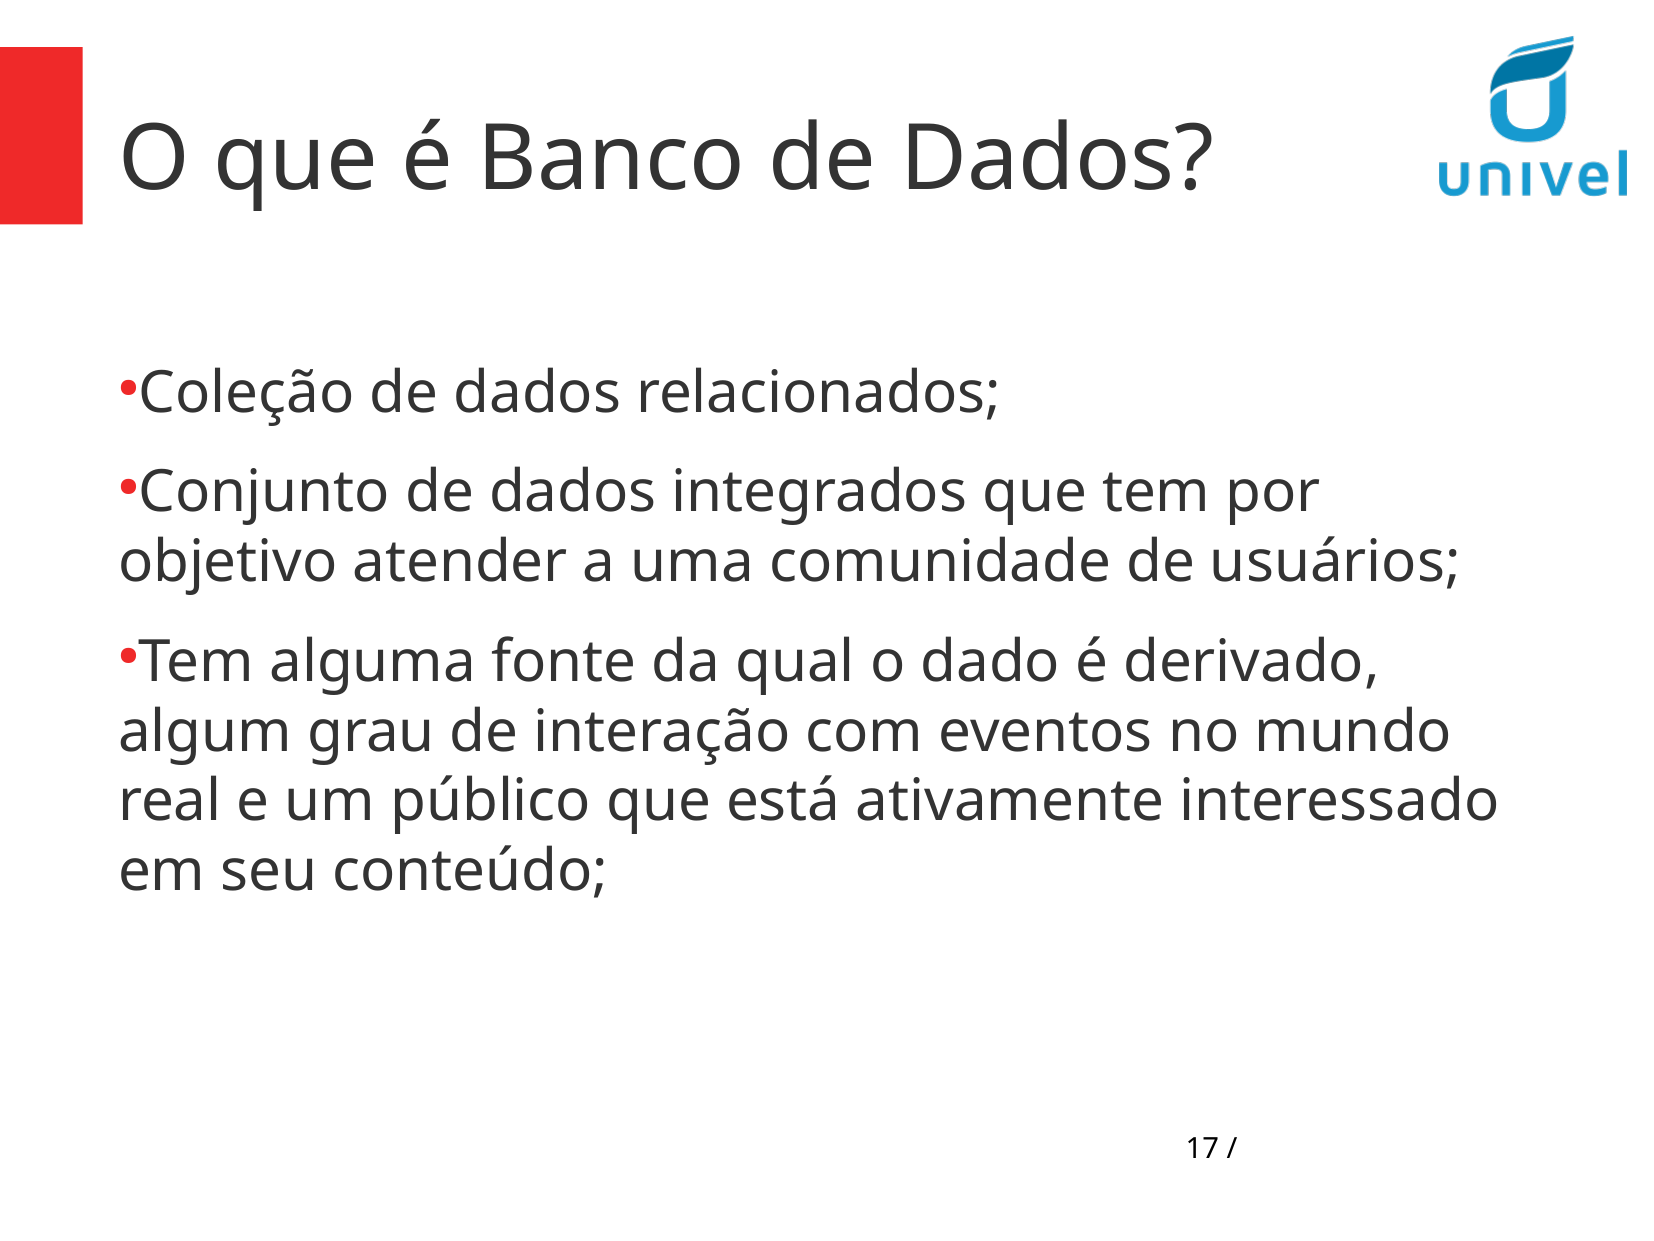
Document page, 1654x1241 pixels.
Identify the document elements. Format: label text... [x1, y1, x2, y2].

title O que é Banco de Dados? [118, 49, 1571, 257]
text_box / [1185, 1129, 1571, 1216]
list Coleção de dados relacionados; Conjunto de dados integrados que tem por objetivo atender a uma comunidade de usuários; Tem alguma fonte da qual o dado é derivado, algum grau de interação com eventos no mundo real e um público que está ativamente interessado em seu conteúdo; [118, 354, 1536, 1074]
